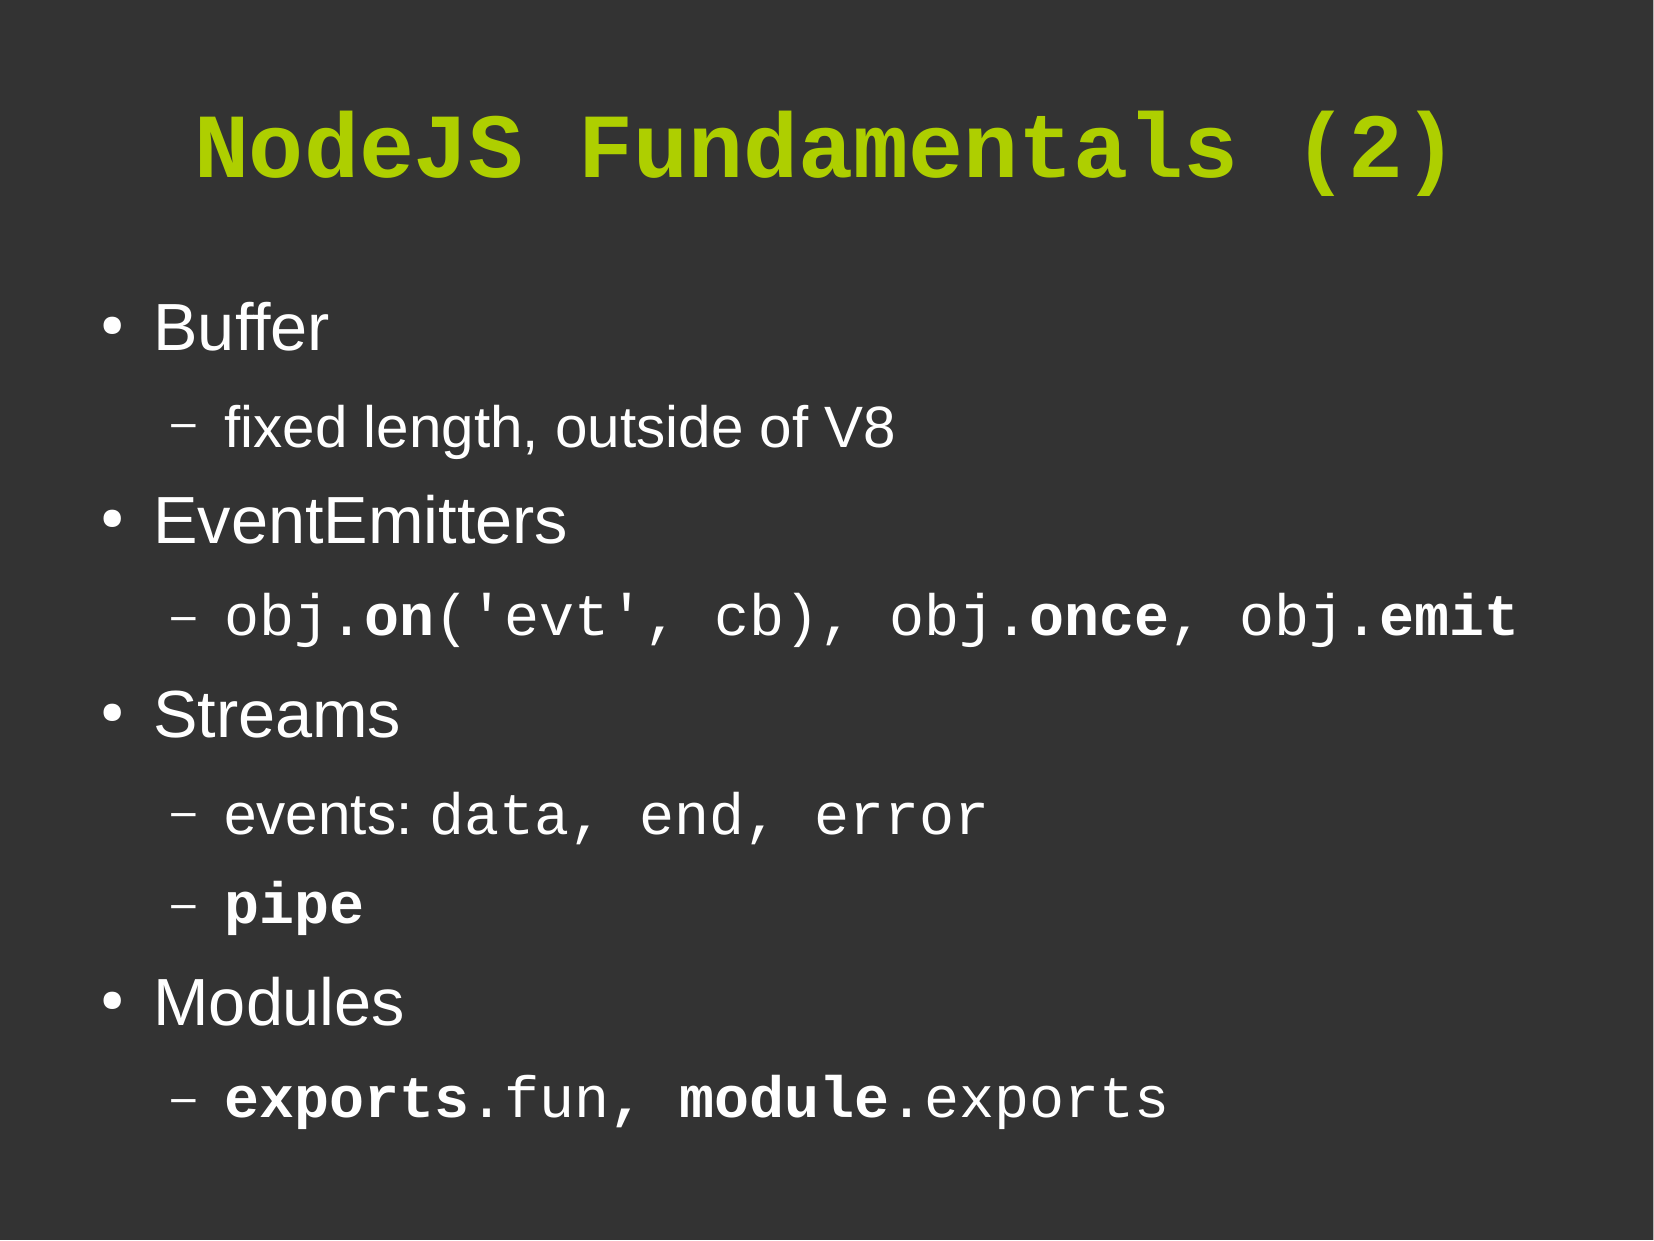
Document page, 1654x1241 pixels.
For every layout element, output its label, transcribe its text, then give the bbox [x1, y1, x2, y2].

list Buffer fixed length, outside of V8 EventEmitters obj.on('evt', cb), obj.once, obj.emit Streams events: data, end, error pipe Modules exports.fun, module.exports [82, 290, 1571, 1187]
title NodeJS Fundamentals (2) [82, 49, 1571, 257]
